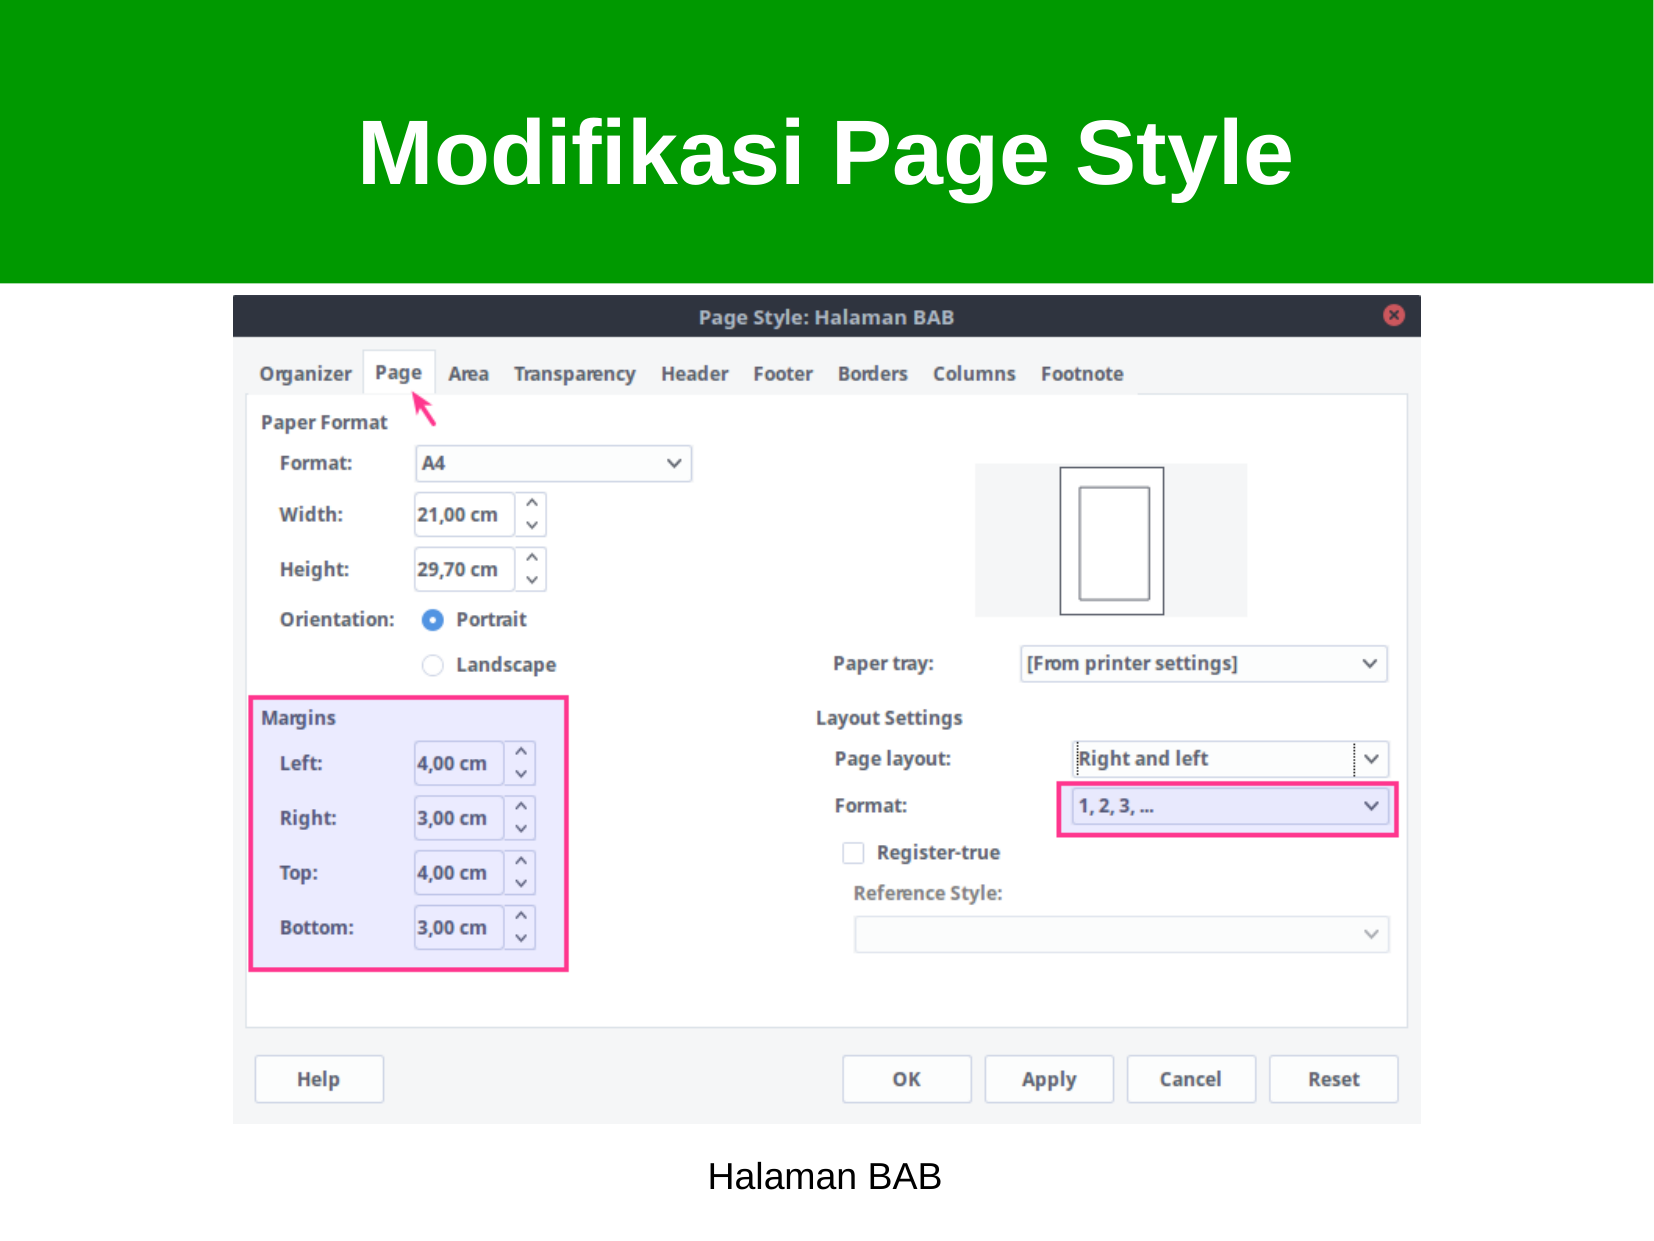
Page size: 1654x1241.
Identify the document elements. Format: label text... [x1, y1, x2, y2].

picture [233, 295, 1421, 1124]
text_box Halaman BAB [692, 1147, 958, 1205]
text_box [0, 0, 1654, 284]
title Modifikasi Page Style [82, 49, 1571, 257]
